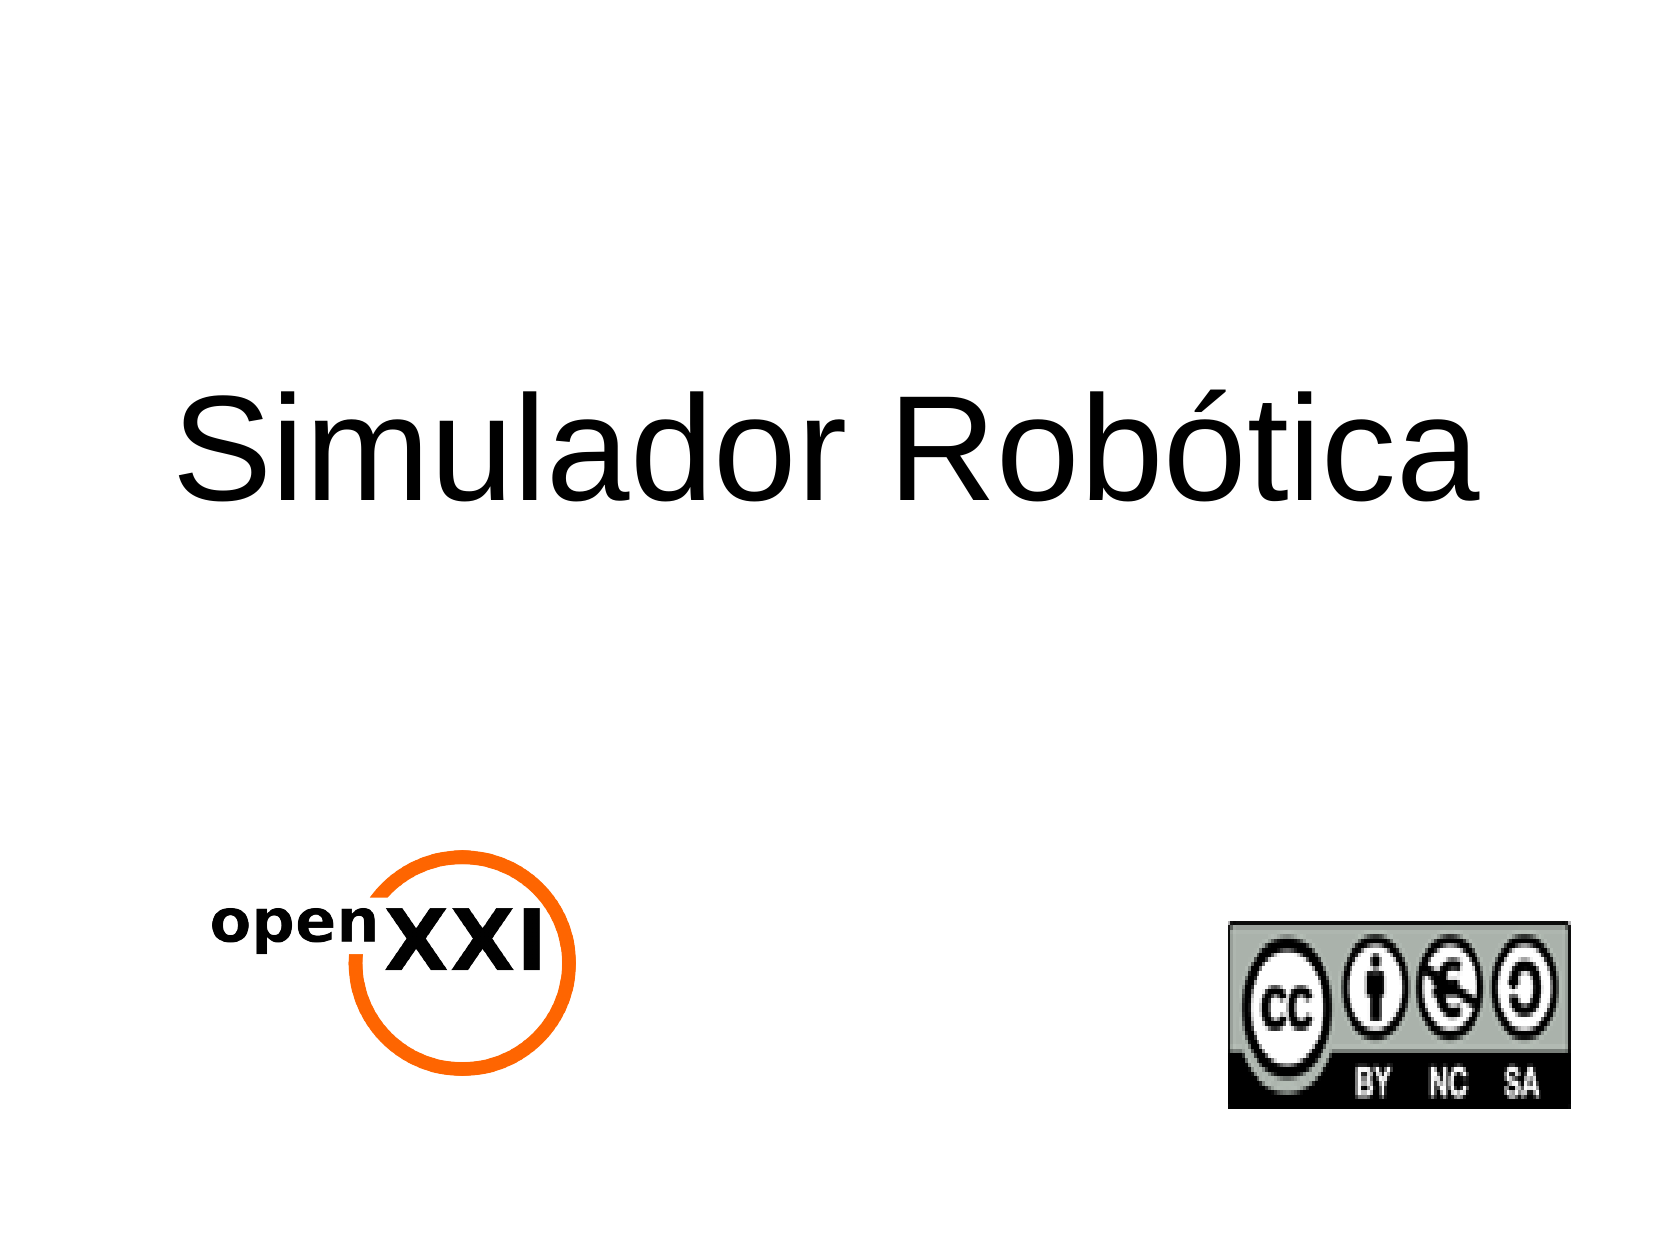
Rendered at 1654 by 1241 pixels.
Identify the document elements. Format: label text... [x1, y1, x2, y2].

picture [212, 850, 576, 1076]
title Simulador Robótica [82, 236, 1571, 662]
picture [1228, 921, 1571, 1109]
